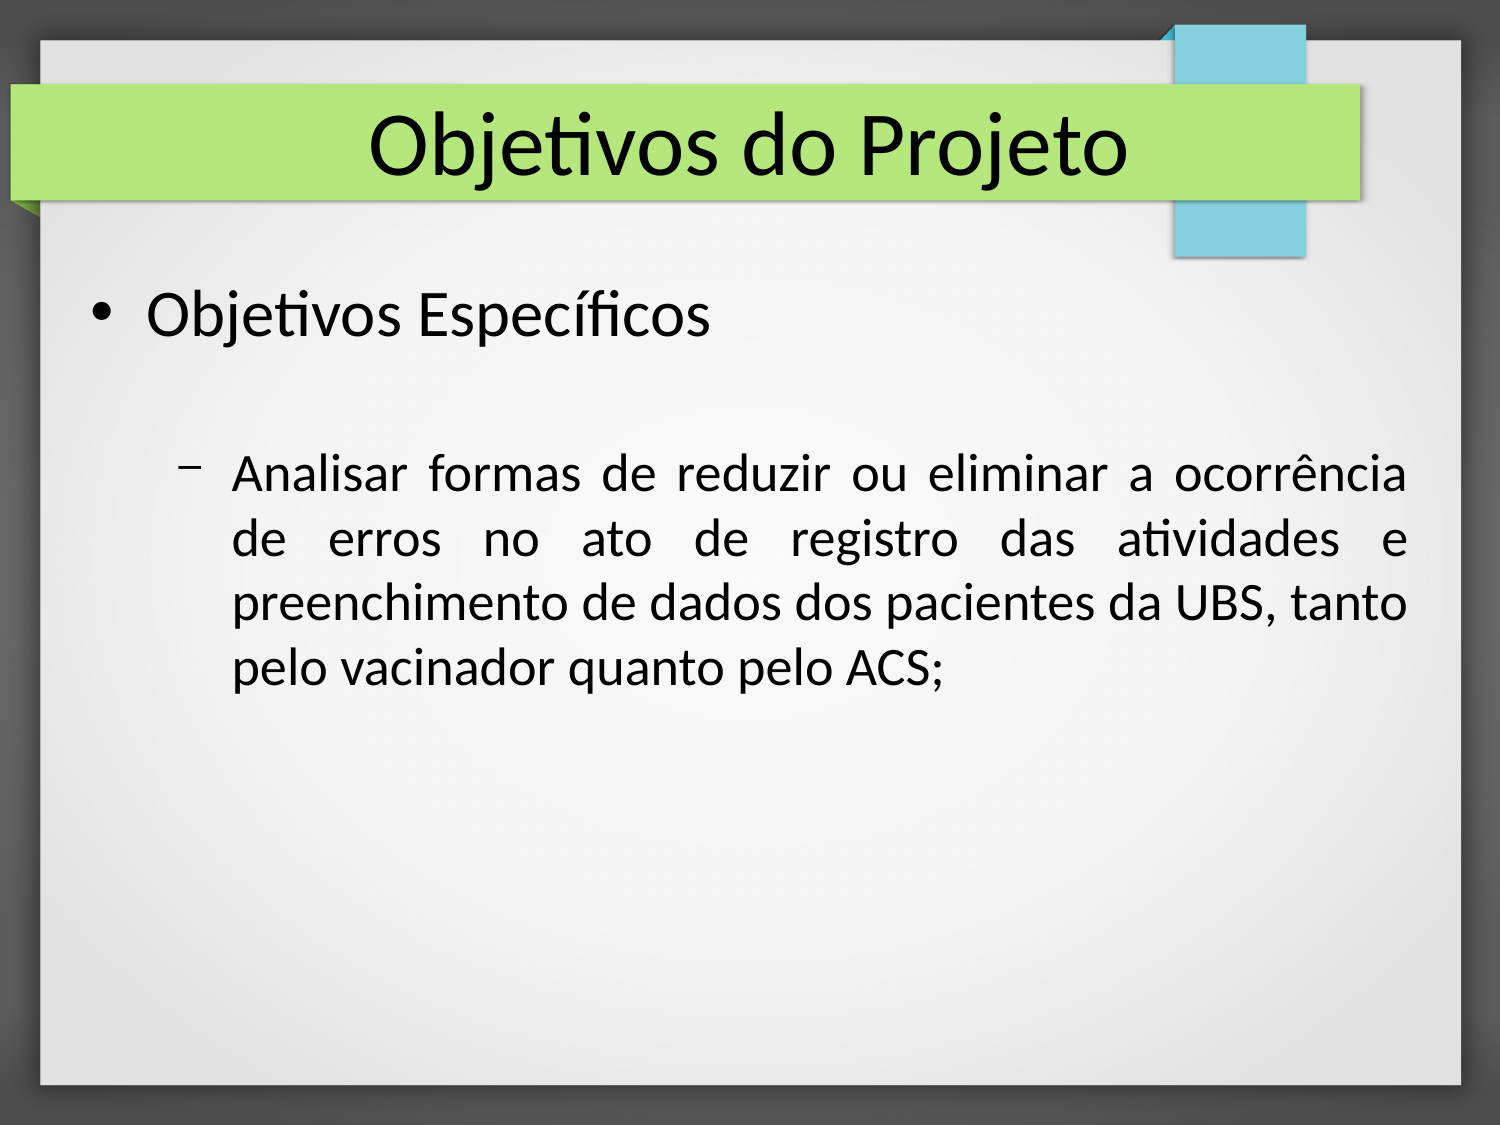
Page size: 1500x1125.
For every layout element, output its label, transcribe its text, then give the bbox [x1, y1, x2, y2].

list Objetivos Específicos Analisar formas de reduzir ou eliminar a ocorrência de erros no ato de registro das atividades e preenchimento de dados dos pacientes da UBS, tanto pelo vacinador quanto pelo ACS; [75, 262, 1425, 1005]
picture [0, 0, 1500, 1125]
title Objetivos do Projeto [75, 45, 1425, 233]
